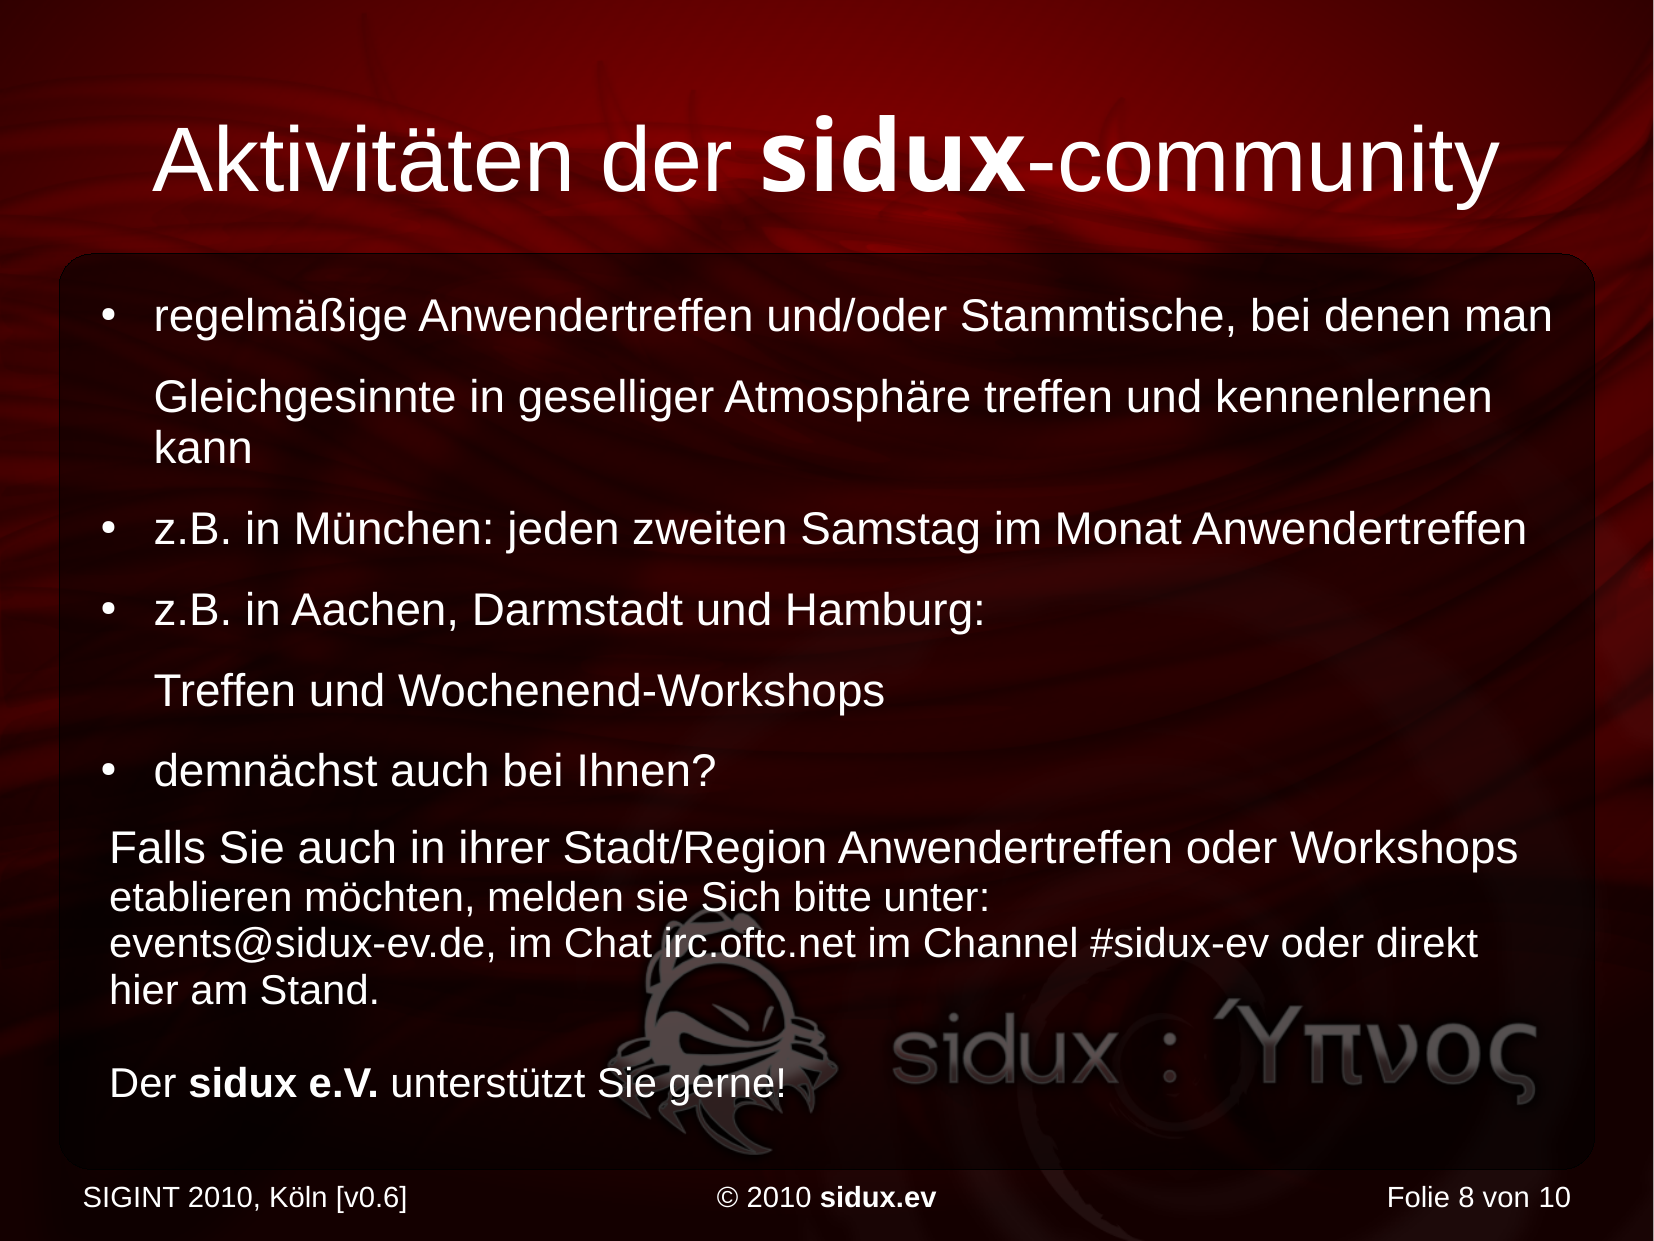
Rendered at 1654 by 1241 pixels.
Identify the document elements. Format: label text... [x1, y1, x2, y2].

list regelmäßige Anwendertreffen und/oder Stammtische, bei denen man Gleichgesinnte in geselliger Atmosphäre treffen und kennenlernen kann z.B. in München: jeden zweiten Samstag im Monat Anwendertreffen z.B. in Aachen, Darmstadt und Hamburg: Treffen und Wochenend-Workshops demnächst auch bei Ihnen? [82, 290, 1571, 1109]
text_box [59, 253, 1595, 1170]
title Aktivitäten der sidux-community [82, 49, 1571, 255]
picture [0, 0, 1654, 1241]
text_box Falls Sie auch in ihrer Stadt/Region Anwendertreffen oder Workshops etablieren möchten, melden sie Sich bitte unter: events@sidux-ev.de, im Chat irc.oftc.net im Channel #sidux-ev oder direkt hier am Stand. Der sidux e.V. unterstützt Sie gerne! [94, 815, 1571, 1163]
